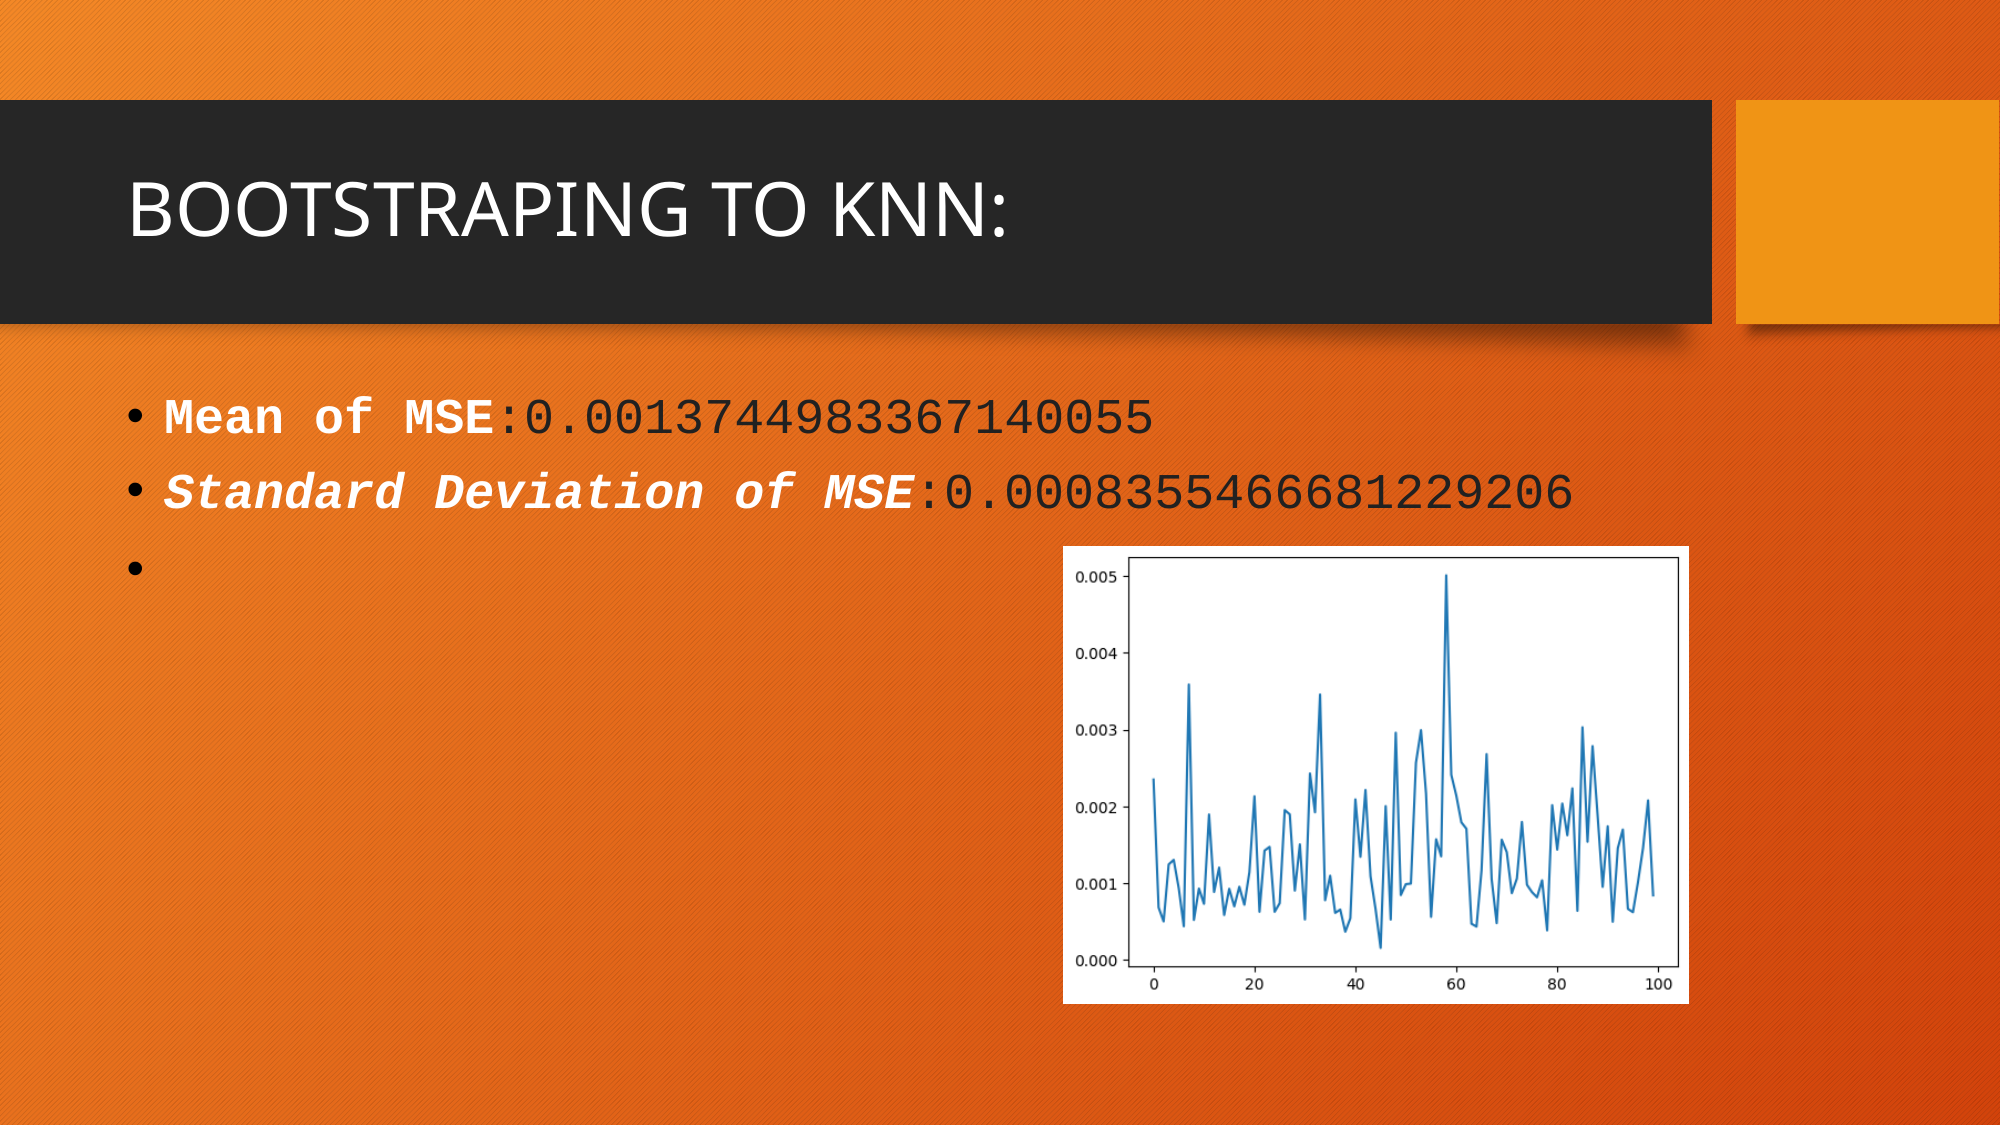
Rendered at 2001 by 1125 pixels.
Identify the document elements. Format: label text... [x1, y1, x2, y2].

picture [1063, 546, 1689, 1004]
list Mean of MSE:0.0013744983367140055 Standard Deviation of MSE:0.0008355466681229206 [111, 383, 1689, 974]
title BOOTSTRAPING TO KNN: [111, 123, 1689, 301]
